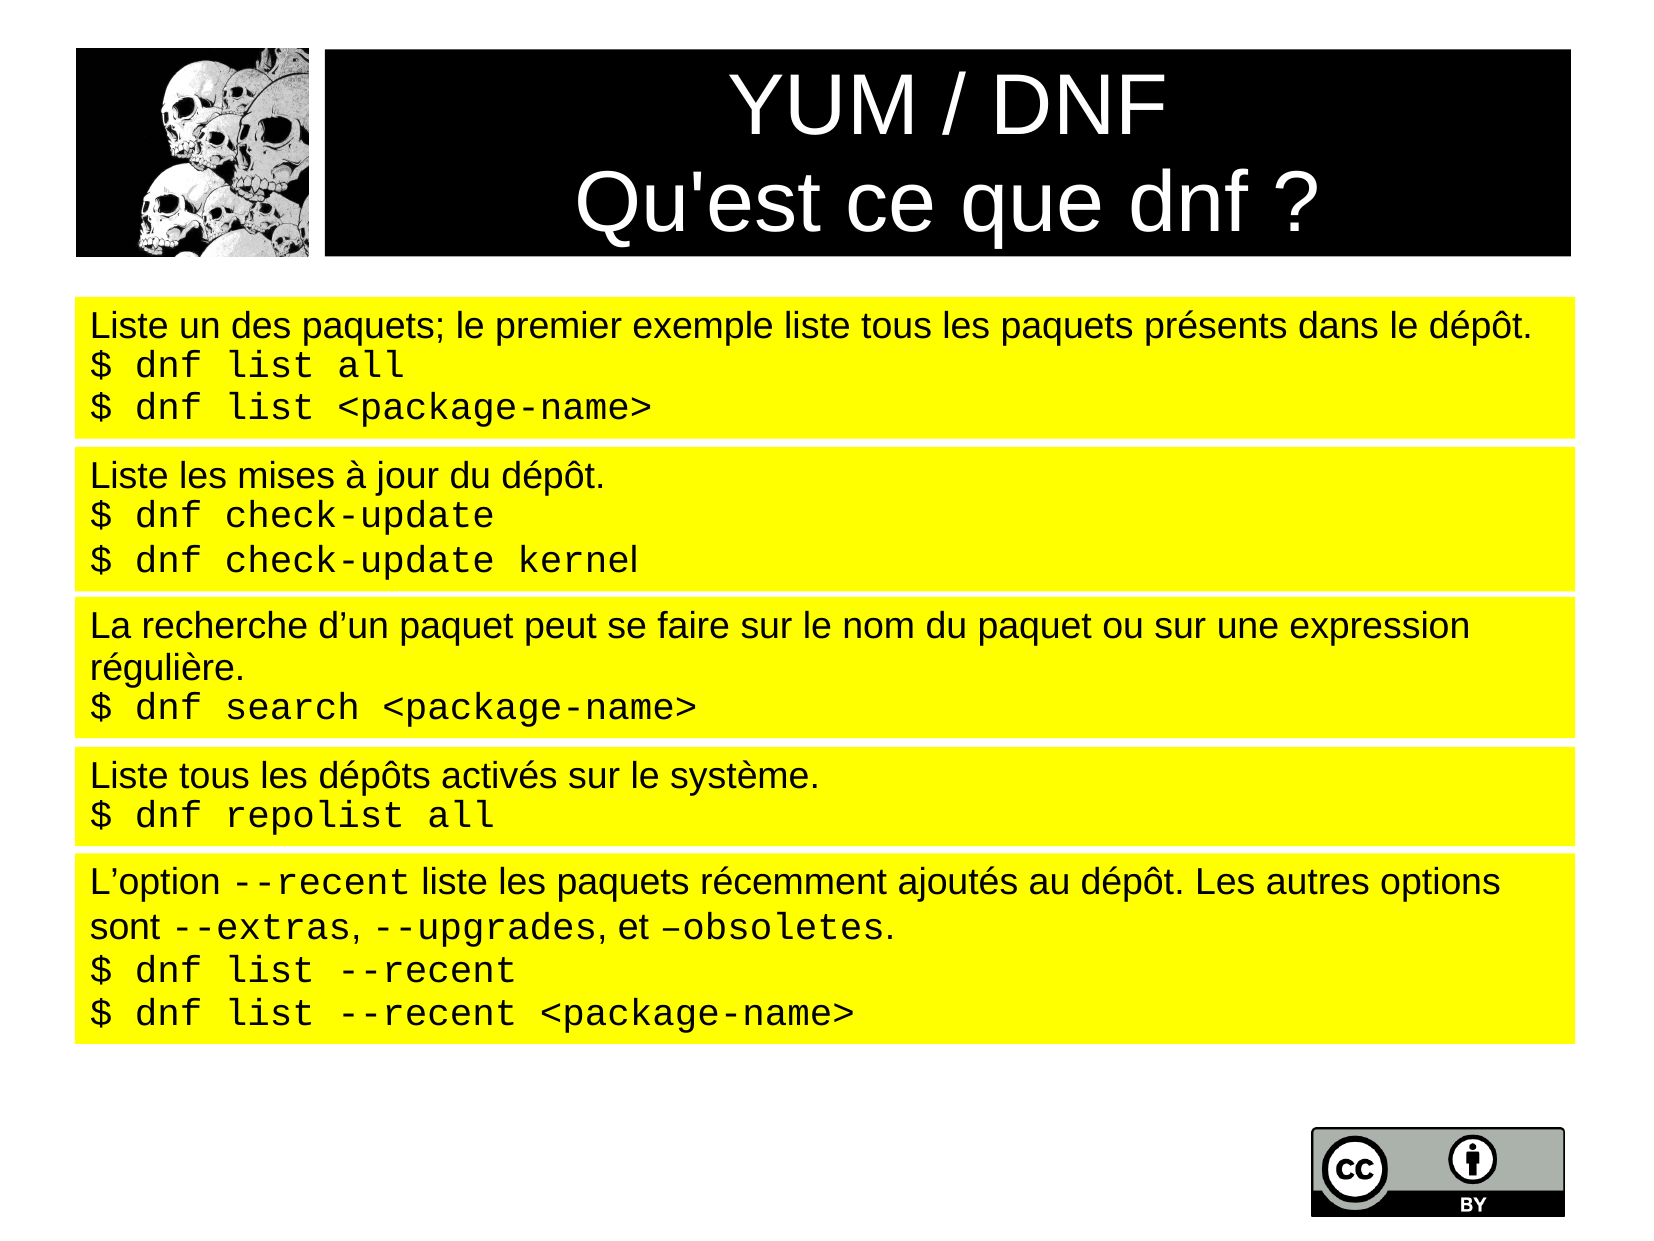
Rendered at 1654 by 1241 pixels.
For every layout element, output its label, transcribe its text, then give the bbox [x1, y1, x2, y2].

title YUM / DNF Qu'est ce que dnf ? [324, 49, 1571, 257]
picture [1311, 1127, 1565, 1217]
text_box Liste les mises à jour du dépôt. $ dnf check-update $ dnf check-update kernel [75, 446, 1576, 592]
picture [76, 48, 309, 257]
text_box Liste tous les dépôts activés sur le système. $ dnf repolist all [75, 746, 1576, 847]
text_box L’option --recent liste les paquets récemment ajoutés au dépôt. Les autres options sont --extras, --upgrades, et –obsoletes. $ dnf list --recent $ dnf list --recent <package-name> [75, 853, 1576, 1044]
text_box Liste un des paquets; le premier exemple liste tous les paquets présents dans le dépôt. $ dnf list all $ dnf list <package-name> [75, 296, 1576, 439]
text_box La recherche d’un paquet peut se faire sur le nom du paquet ou sur une expression régulière. $ dnf search <package-name> [75, 596, 1576, 739]
